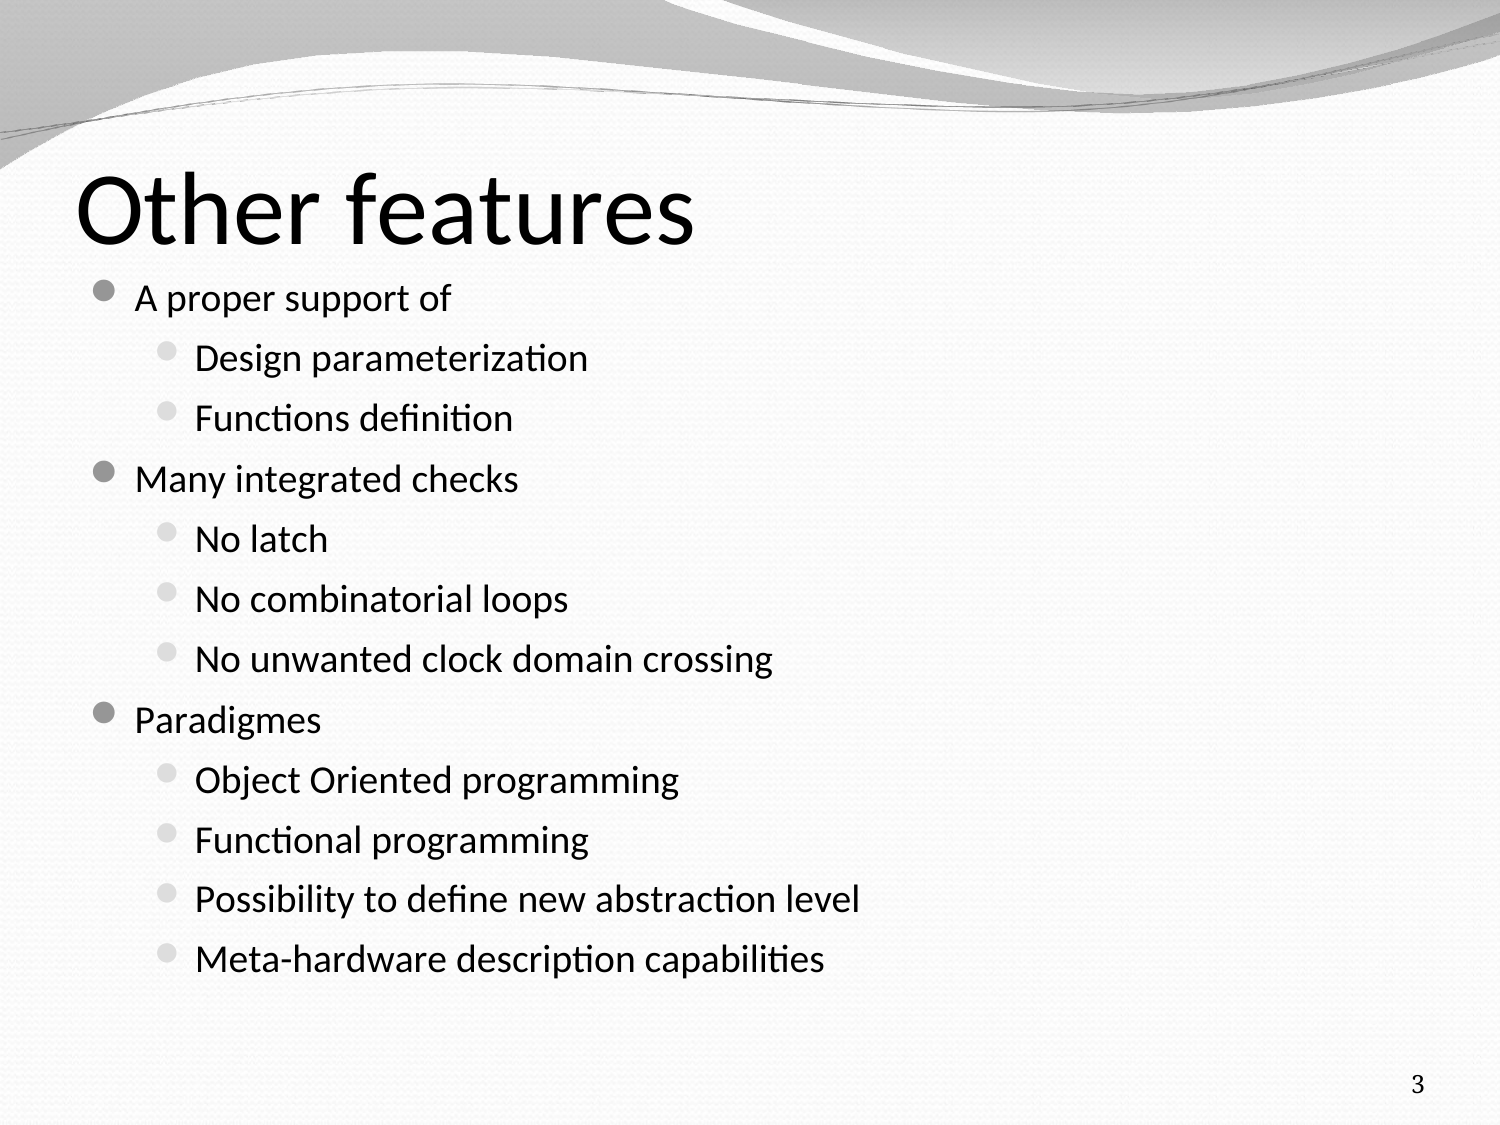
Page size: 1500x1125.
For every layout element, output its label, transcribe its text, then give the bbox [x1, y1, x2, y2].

list A proper support of Design parameterization Functions definition Many integrated checks No latch No combinatorial loops No unwanted clock domain crossing Paradigmes Object Oriented programming Functional programming Possibility to define new abstraction level Meta-hardware description capabilities [75, 266, 1426, 985]
title Other features [75, 78, 1426, 266]
picture [0, 0, 1500, 1125]
text_box <number> [1299, 1042, 1426, 1103]
